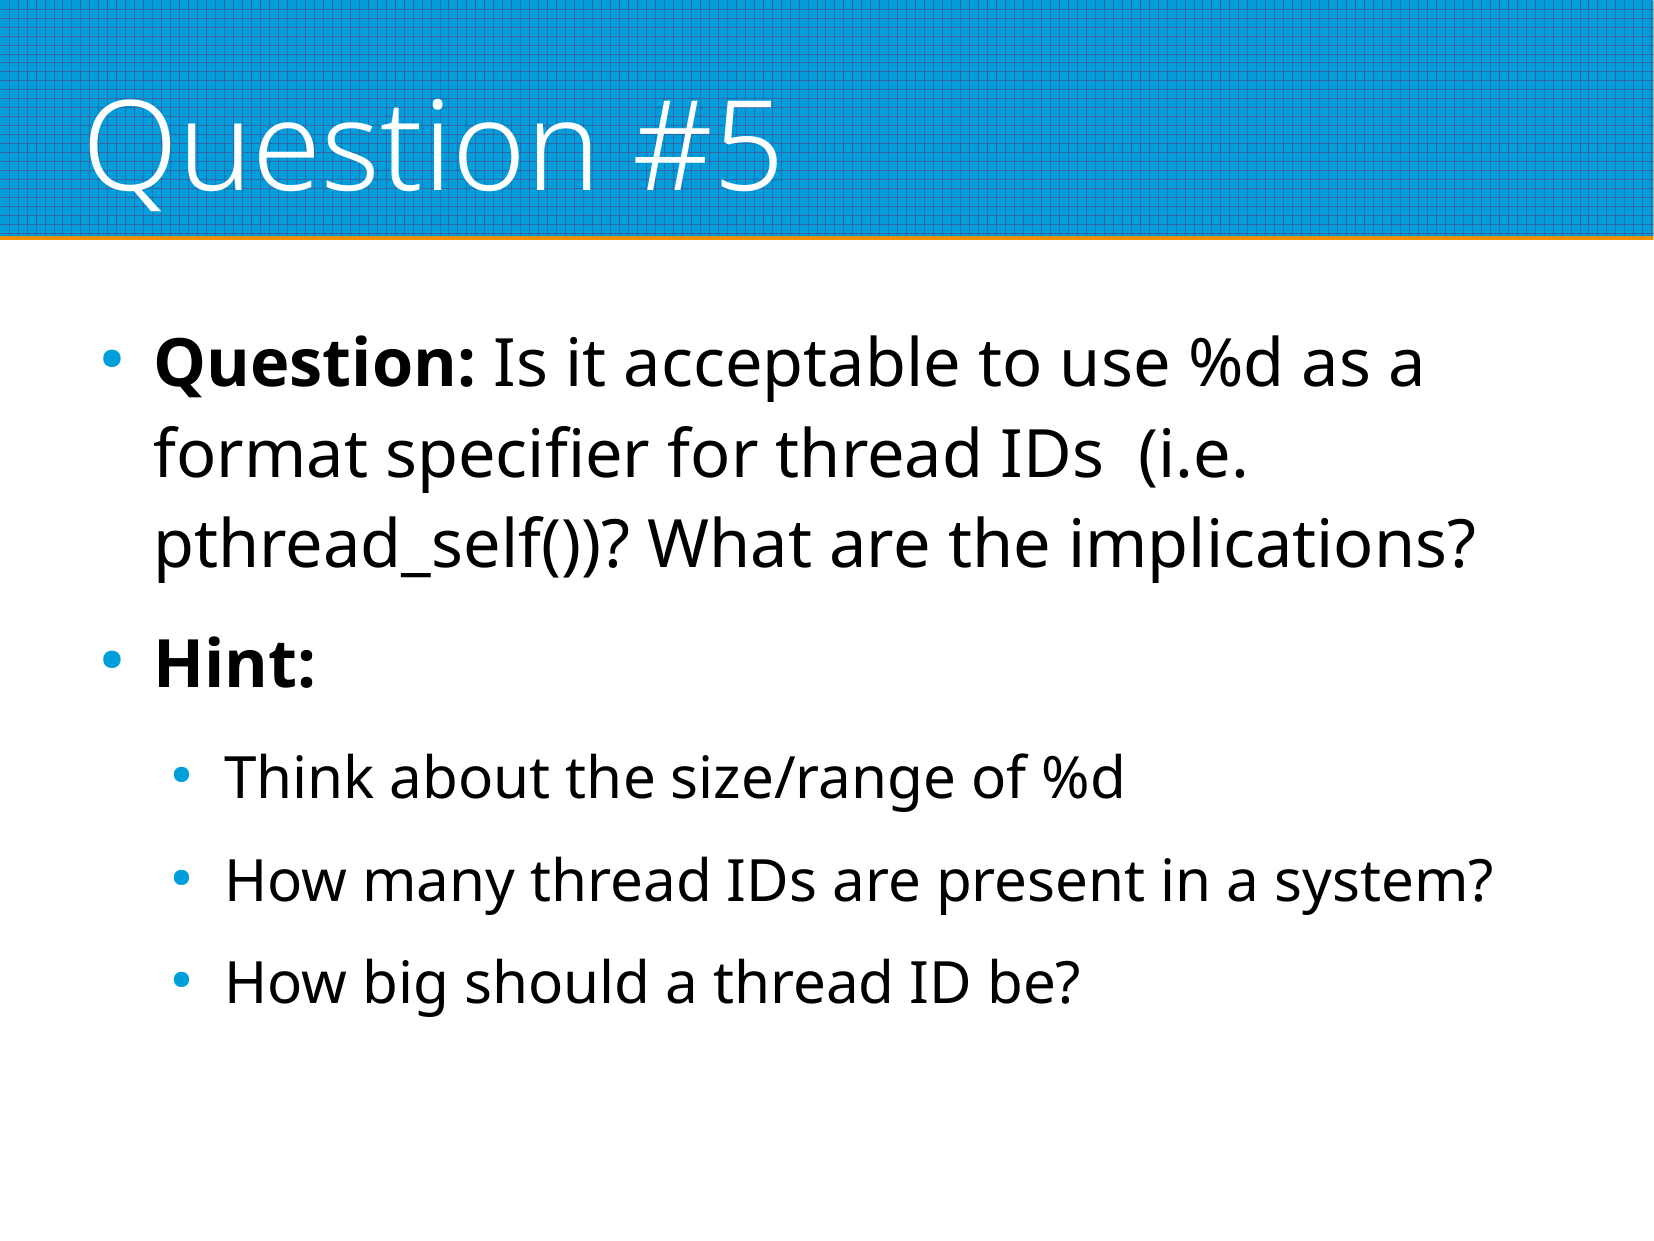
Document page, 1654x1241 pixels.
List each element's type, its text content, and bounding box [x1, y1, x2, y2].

title Question #5 [82, 19, 1571, 227]
list Question: Is it acceptable to use %d as a format specifier for thread IDs (i.e. pthread_self())? What are the implications? Hint: Think about the size/range of %d How many thread IDs are present in a system? How big should a thread ID be? [82, 314, 1563, 1081]
